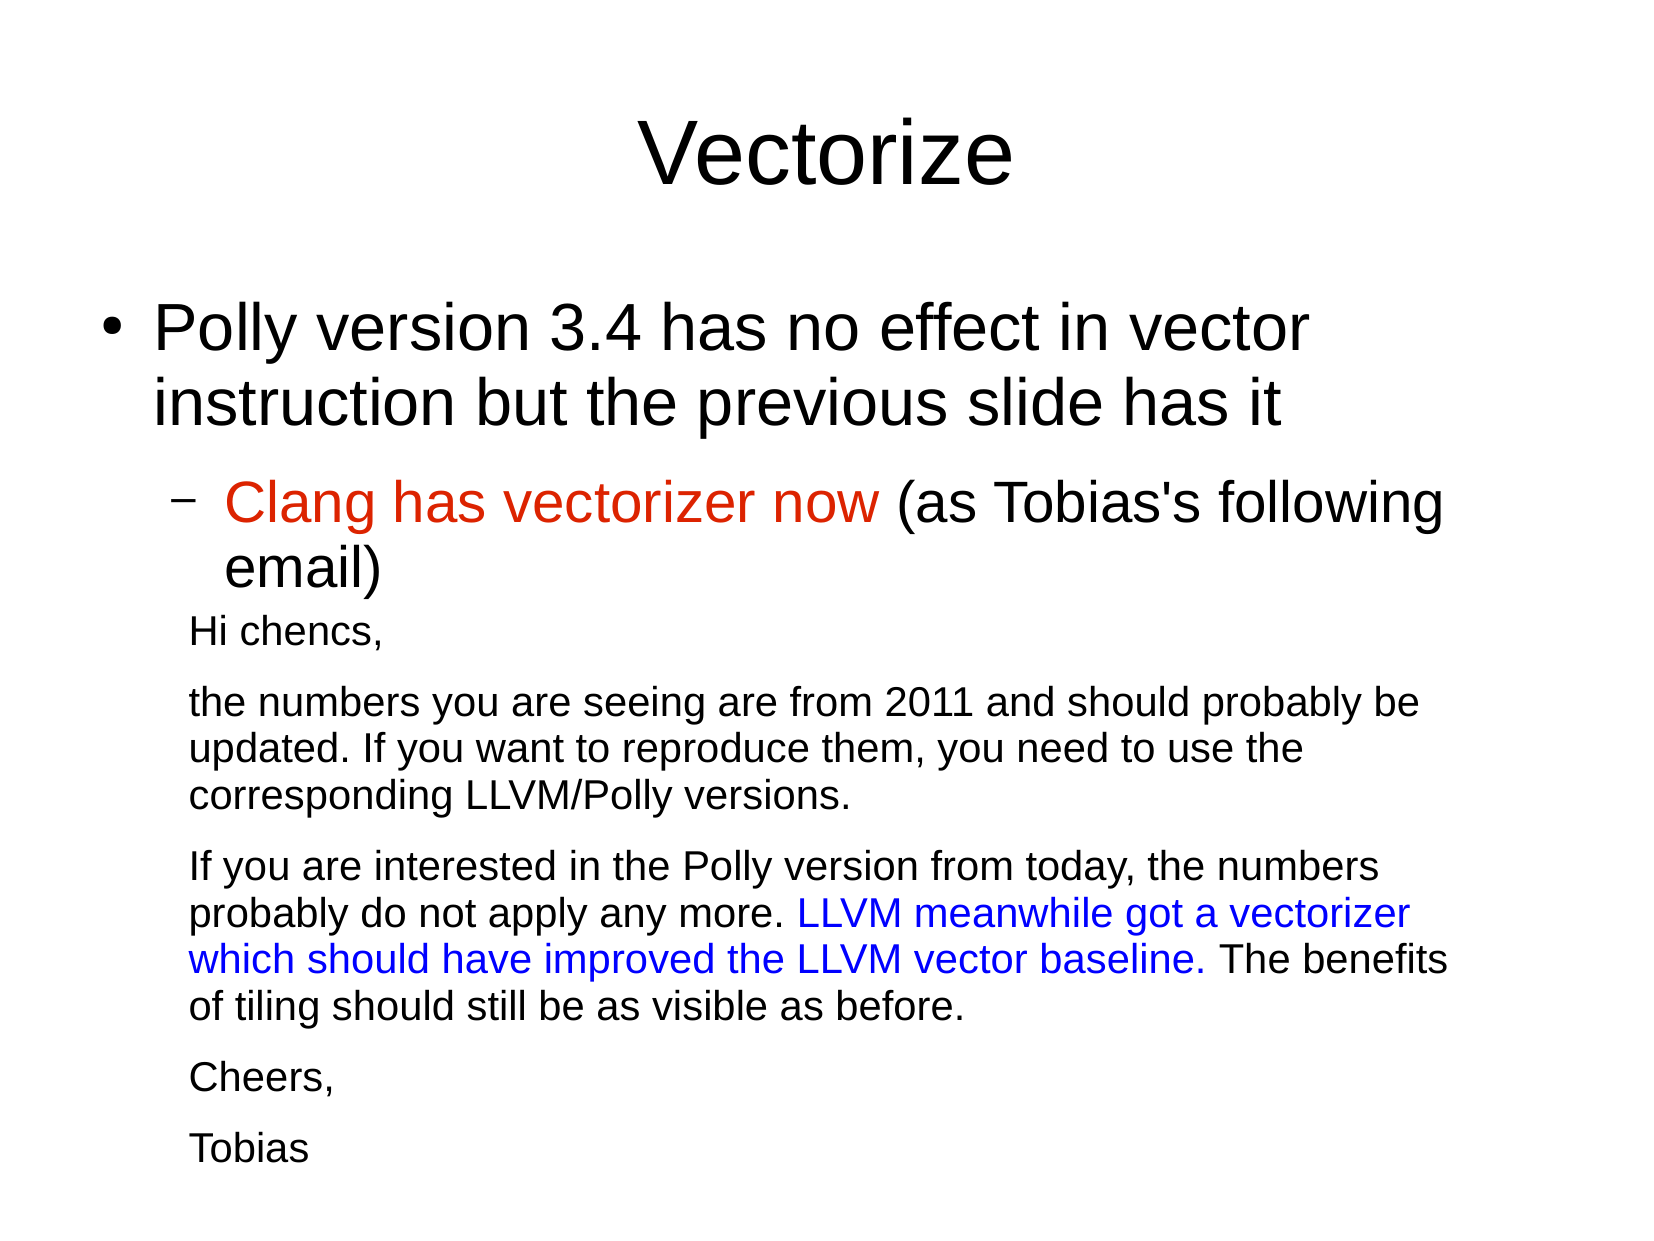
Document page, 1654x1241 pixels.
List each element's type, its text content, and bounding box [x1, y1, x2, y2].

title Vectorize [82, 49, 1571, 257]
list Polly version 3.4 has no effect in vector instruction but the previous slide has it Clang has vectorizer now (as Tobias's following email) [82, 290, 1538, 1010]
text_box Hi chencs, the numbers you are seeing are from 2011 and should probably be updated. If you want to reproduce them, you need to use the corresponding LLVM/Polly versions. If you are interested in the Polly version from today, the numbers probably do not apply any more. LLVM meanwhile got a vectorizer which should have improved the LLVM vector baseline. The benefits of tiling should still be as visible as before. Cheers, Tobias [173, 600, 1501, 1179]
